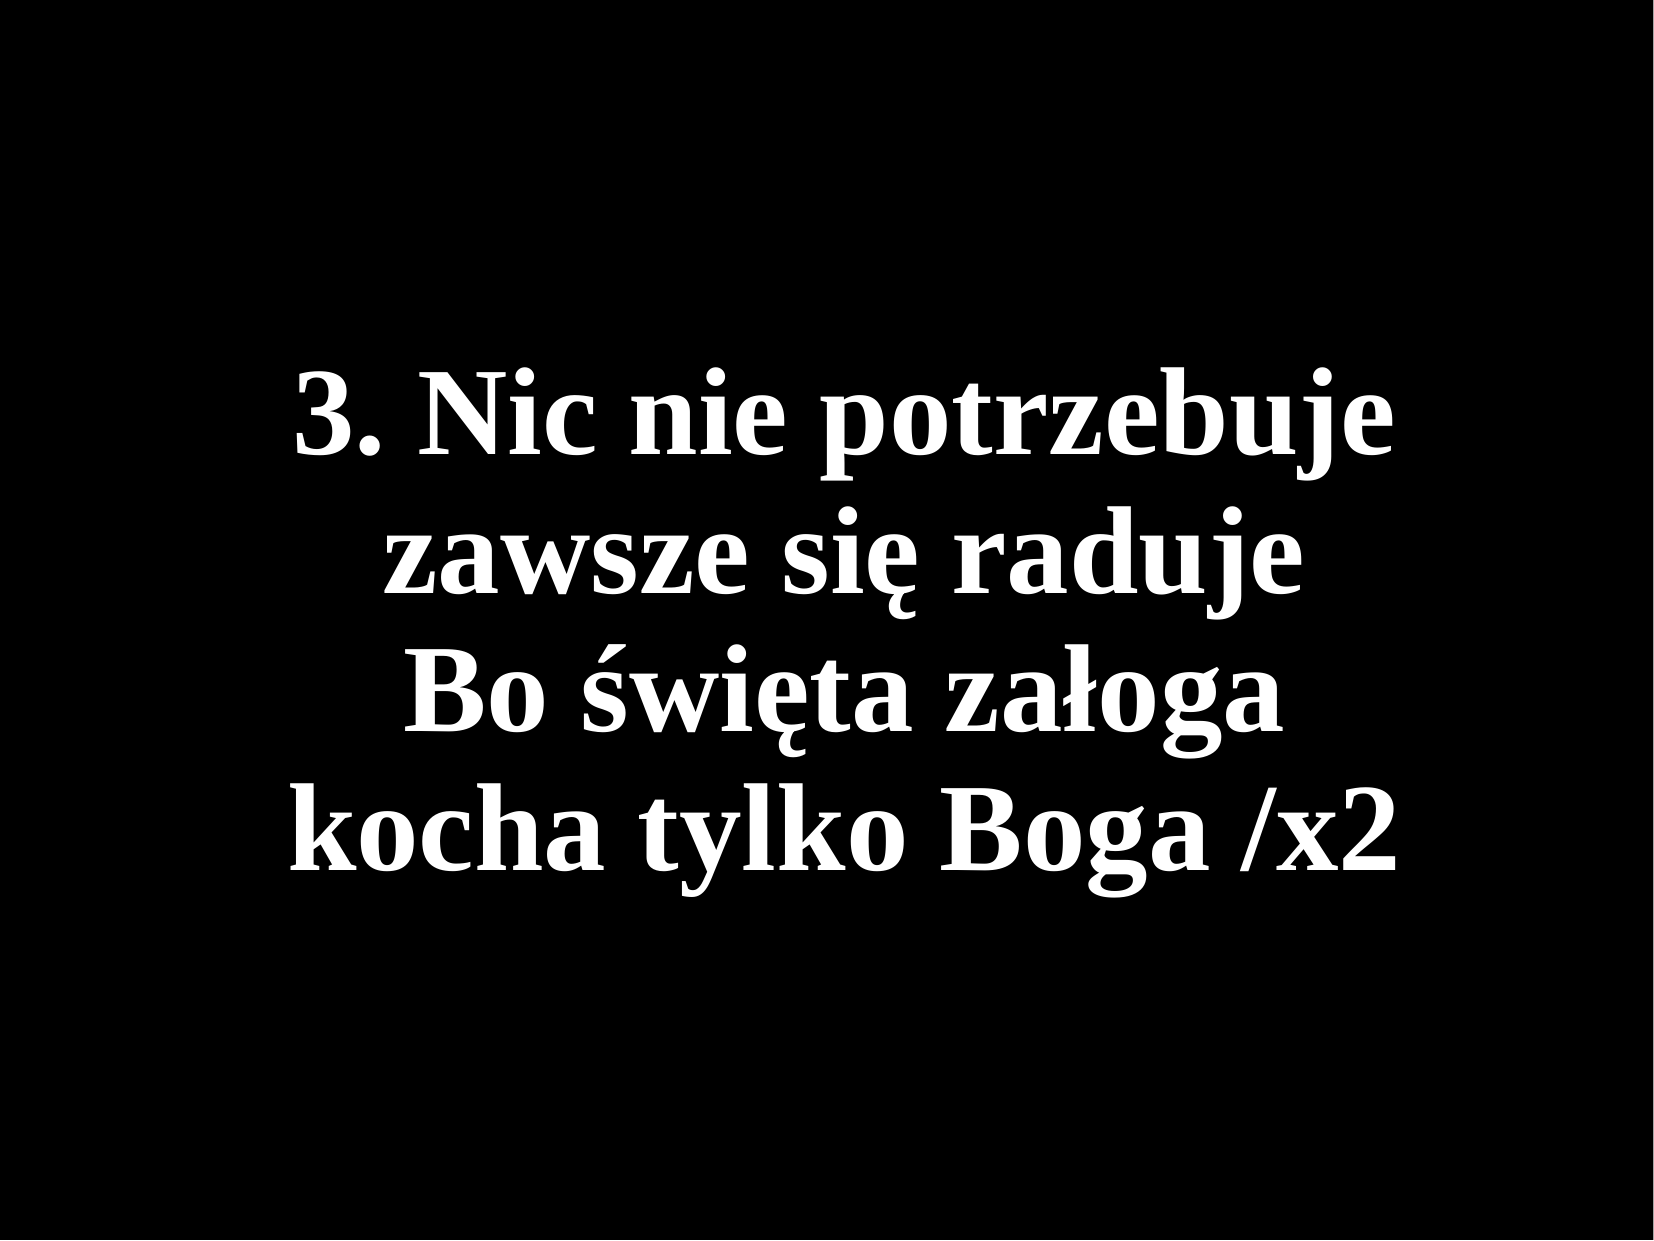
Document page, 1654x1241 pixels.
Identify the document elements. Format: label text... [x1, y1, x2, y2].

subtitle 3. Nic nie potrzebuje zawsze się raduje Bo święta załoga kocha tylko Boga /x2 [0, 0, 1654, 1241]
